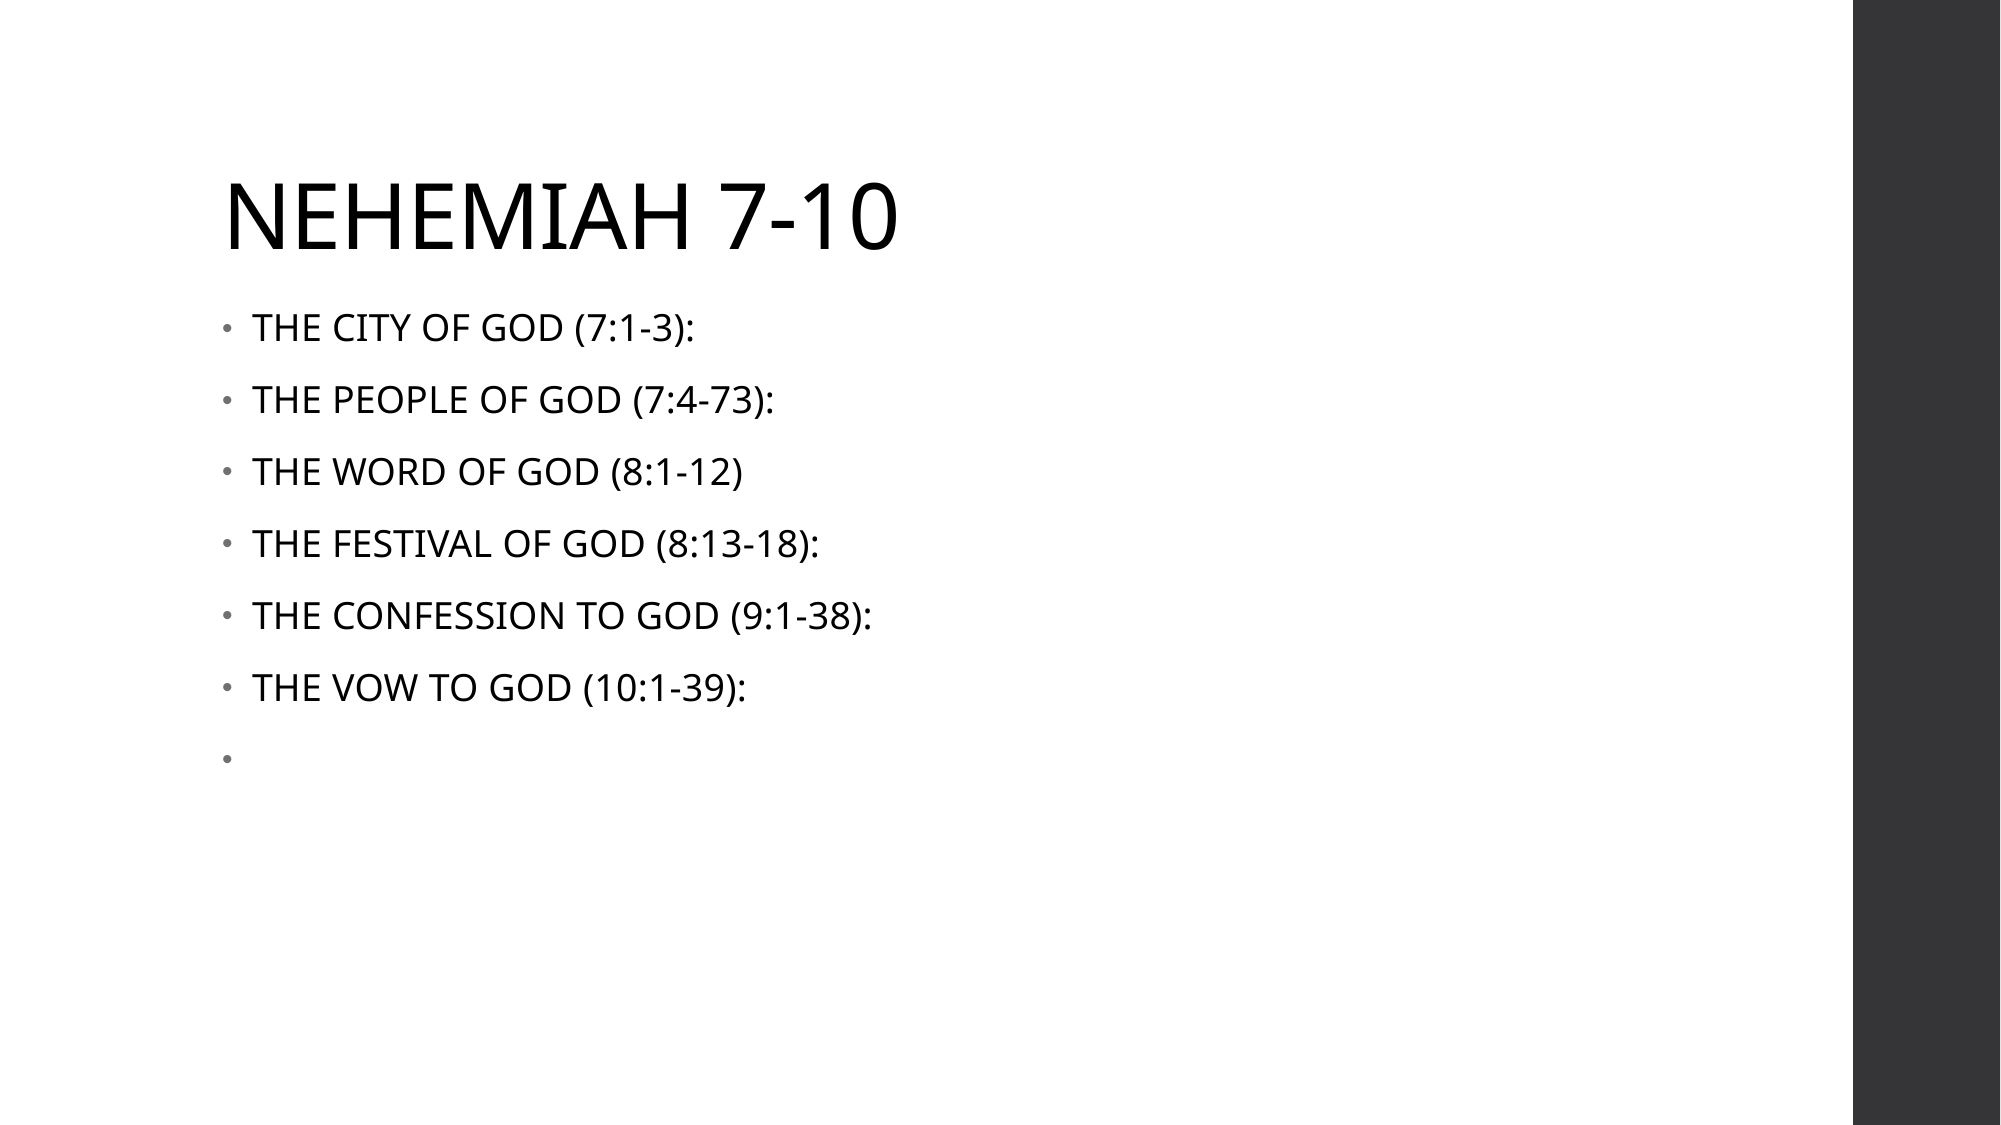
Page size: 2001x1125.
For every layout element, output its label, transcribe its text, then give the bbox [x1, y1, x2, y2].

list THE CITY OF GOD (7:1-3): THE PEOPLE OF GOD (7:4-73): THE WORD OF GOD (8:1-12) THE FESTIVAL OF GOD (8:13-18): THE CONFESSION TO GOD (9:1-38): THE VOW TO GOD (10:1-39): [206, 299, 1617, 1014]
title NEHEMIAH 7-10 [206, 60, 1797, 278]
